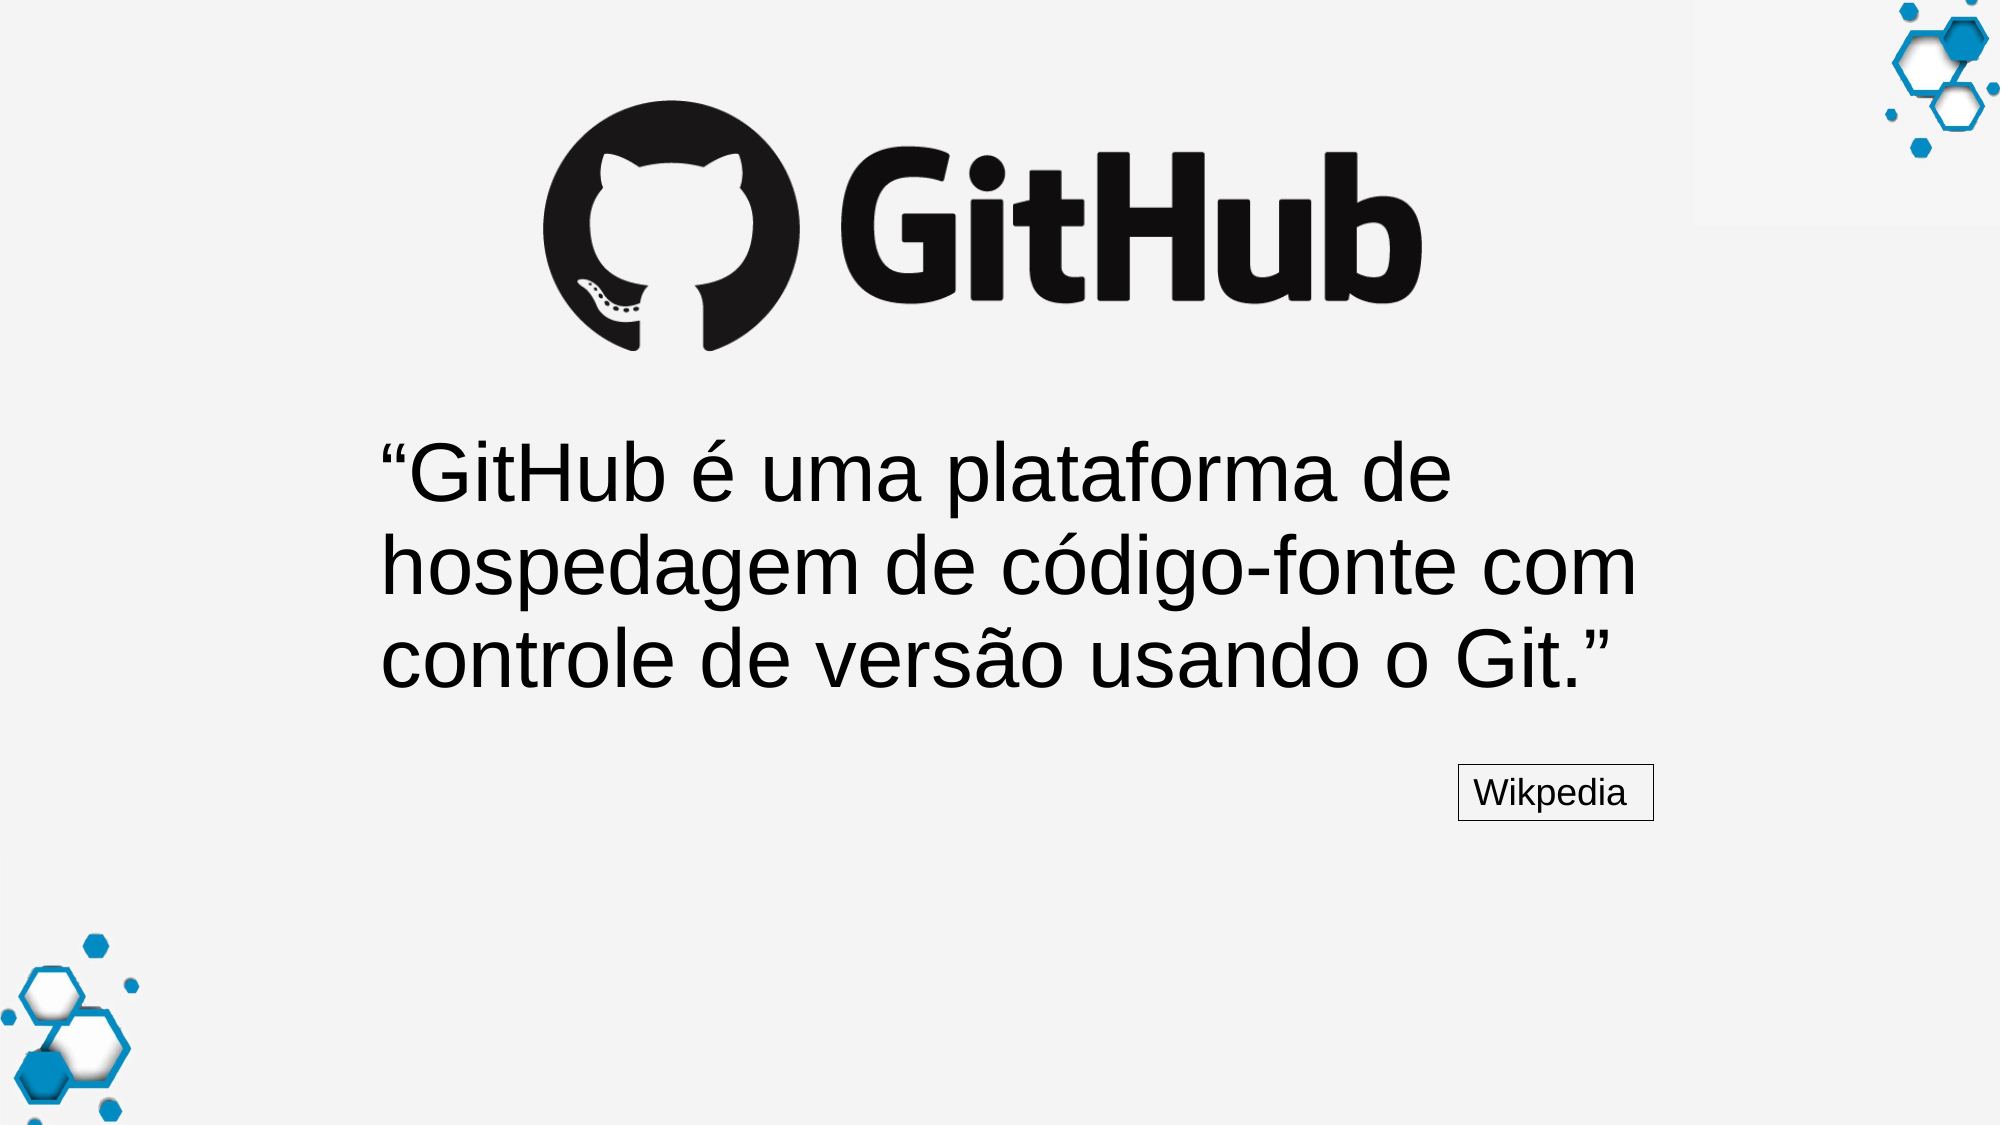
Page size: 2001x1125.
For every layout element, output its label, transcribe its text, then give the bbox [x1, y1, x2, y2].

picture [543, 100, 1422, 352]
text_box Wikpedia [1458, 764, 1654, 821]
picture [1694, 0, 2000, 226]
text_box “GitHub é uma plataforma de hospedagem de código-fonte com controle de versão usando o Git.” [366, 419, 1666, 714]
picture [1, 852, 369, 1125]
